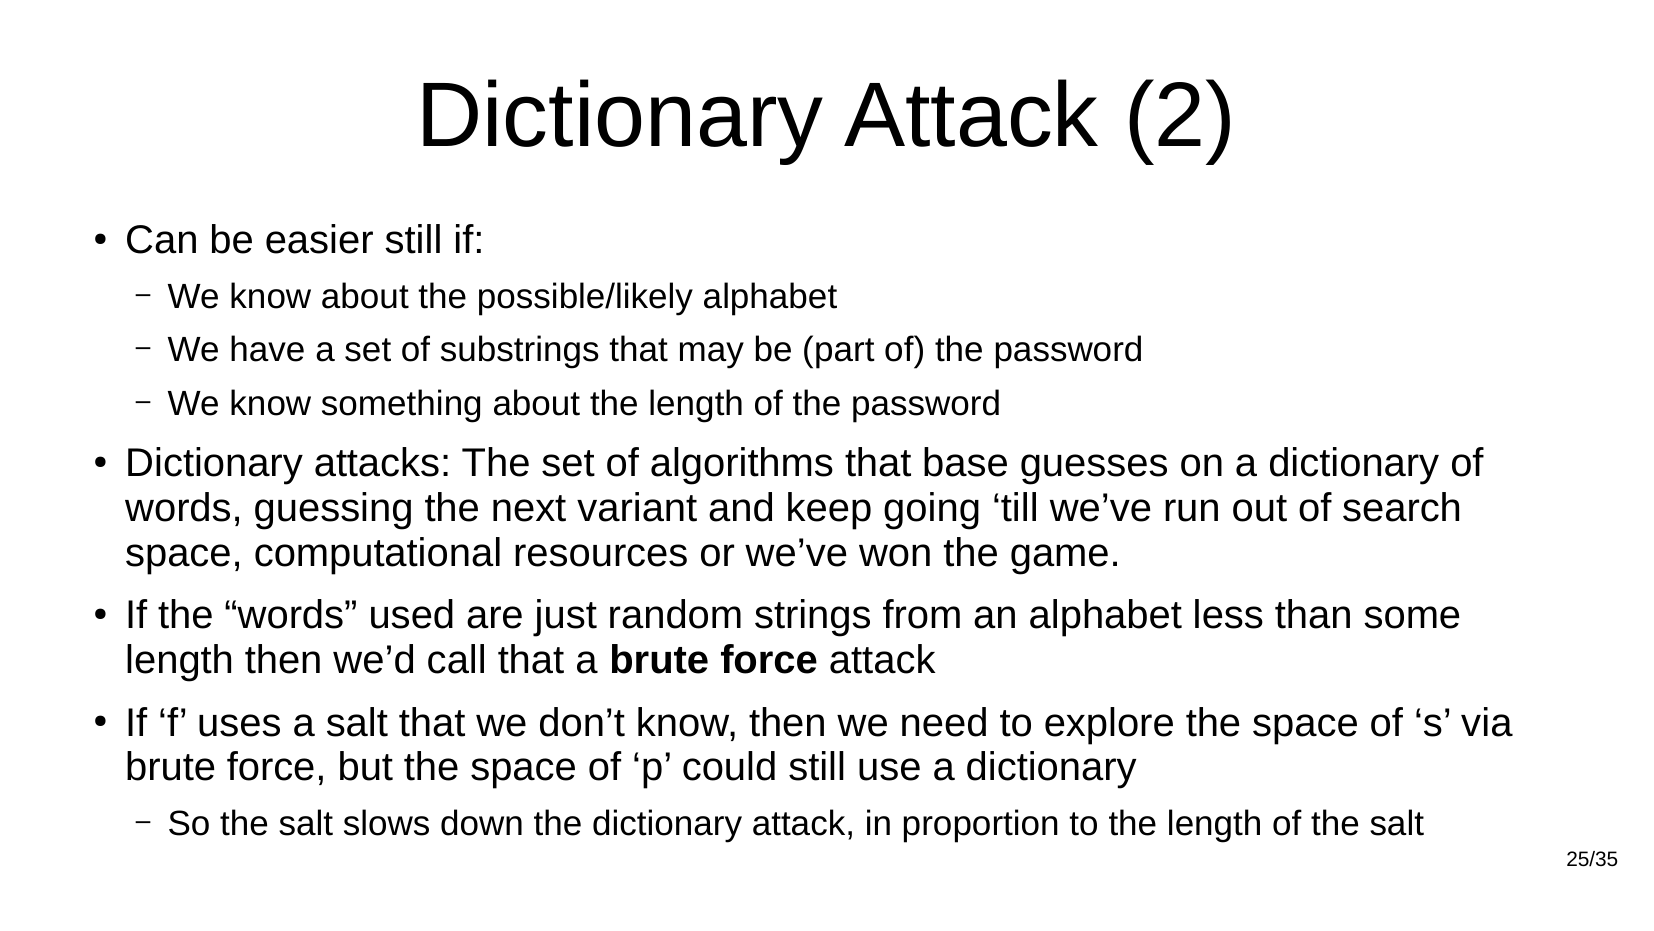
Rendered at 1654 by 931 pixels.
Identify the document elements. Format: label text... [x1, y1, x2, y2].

list Can be easier still if: We know about the possible/likely alphabet We have a set of substrings that may be (part of) the password We know something about the length of the password Dictionary attacks: The set of algorithms that base guesses on a dictionary of words, guessing the next variant and keep going ‘till we’ve run out of search space, computational resources or we’ve won the game. If the “words” used are just random strings from an alphabet less than some length then we’d call that a brute force attack If ‘f’ uses a salt that we don’t know, then we need to explore the space of ‘s’ via brute force, but the space of ‘p’ could still use a dictionary So the salt slows down the dictionary attack, in proportion to the length of the salt [82, 217, 1571, 850]
title Dictionary Attack (2) [82, 37, 1571, 193]
